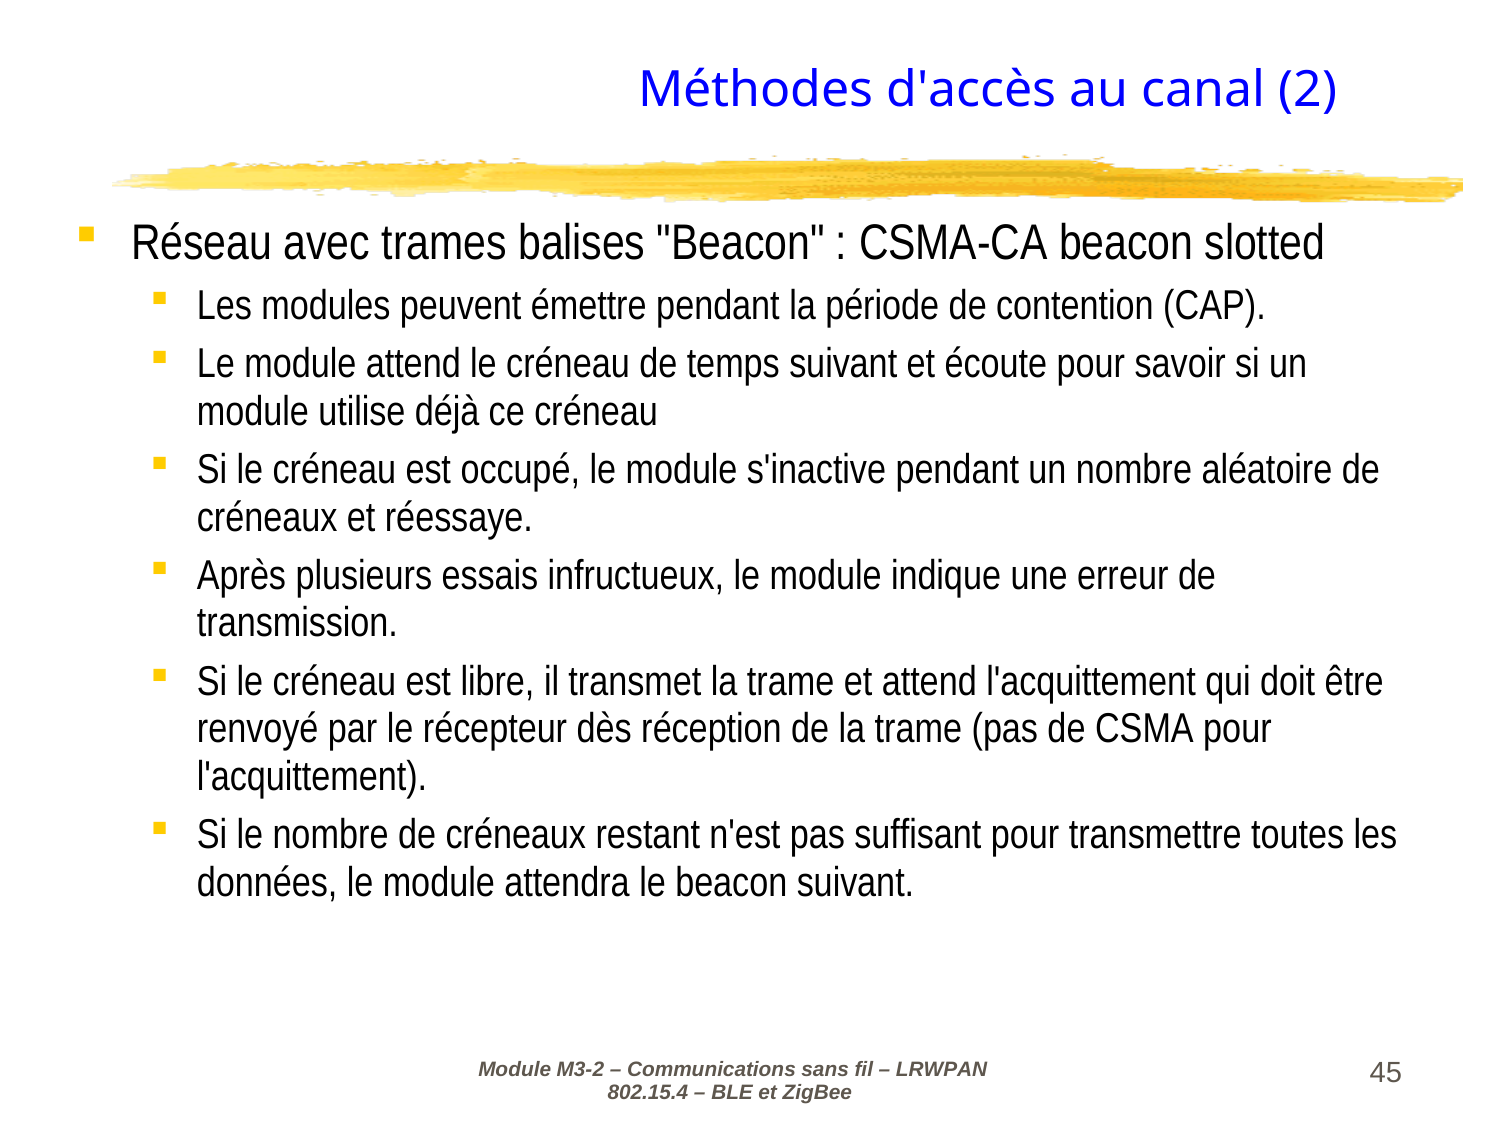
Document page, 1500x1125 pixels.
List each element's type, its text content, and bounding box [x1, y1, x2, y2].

list Réseau avec trames balises "Beacon" : CSMA-CA beacon slotted Les modules peuvent émettre pendant la période de contention (CAP). Le module attend le créneau de temps suivant et écoute pour savoir si un module utilise déjà ce créneau Si le créneau est occupé, le module s'inactive pendant un nombre aléatoire de créneaux et réessaye. Après plusieurs essais infructueux, le module indique une erreur de transmission. Si le créneau est libre, il transmet la trame et attend l'acquittement qui doit être renvoyé par le récepteur dès réception de la trame (pas de CSMA pour l'acquittement). Si le nombre de créneaux restant n'est pas suffisant pour transmettre toutes les données, le module attendra le beacon suivant. [74, 212, 1417, 912]
title Méthodes d'accès au canal (2) [62, 37, 1338, 138]
picture [112, 149, 1463, 213]
